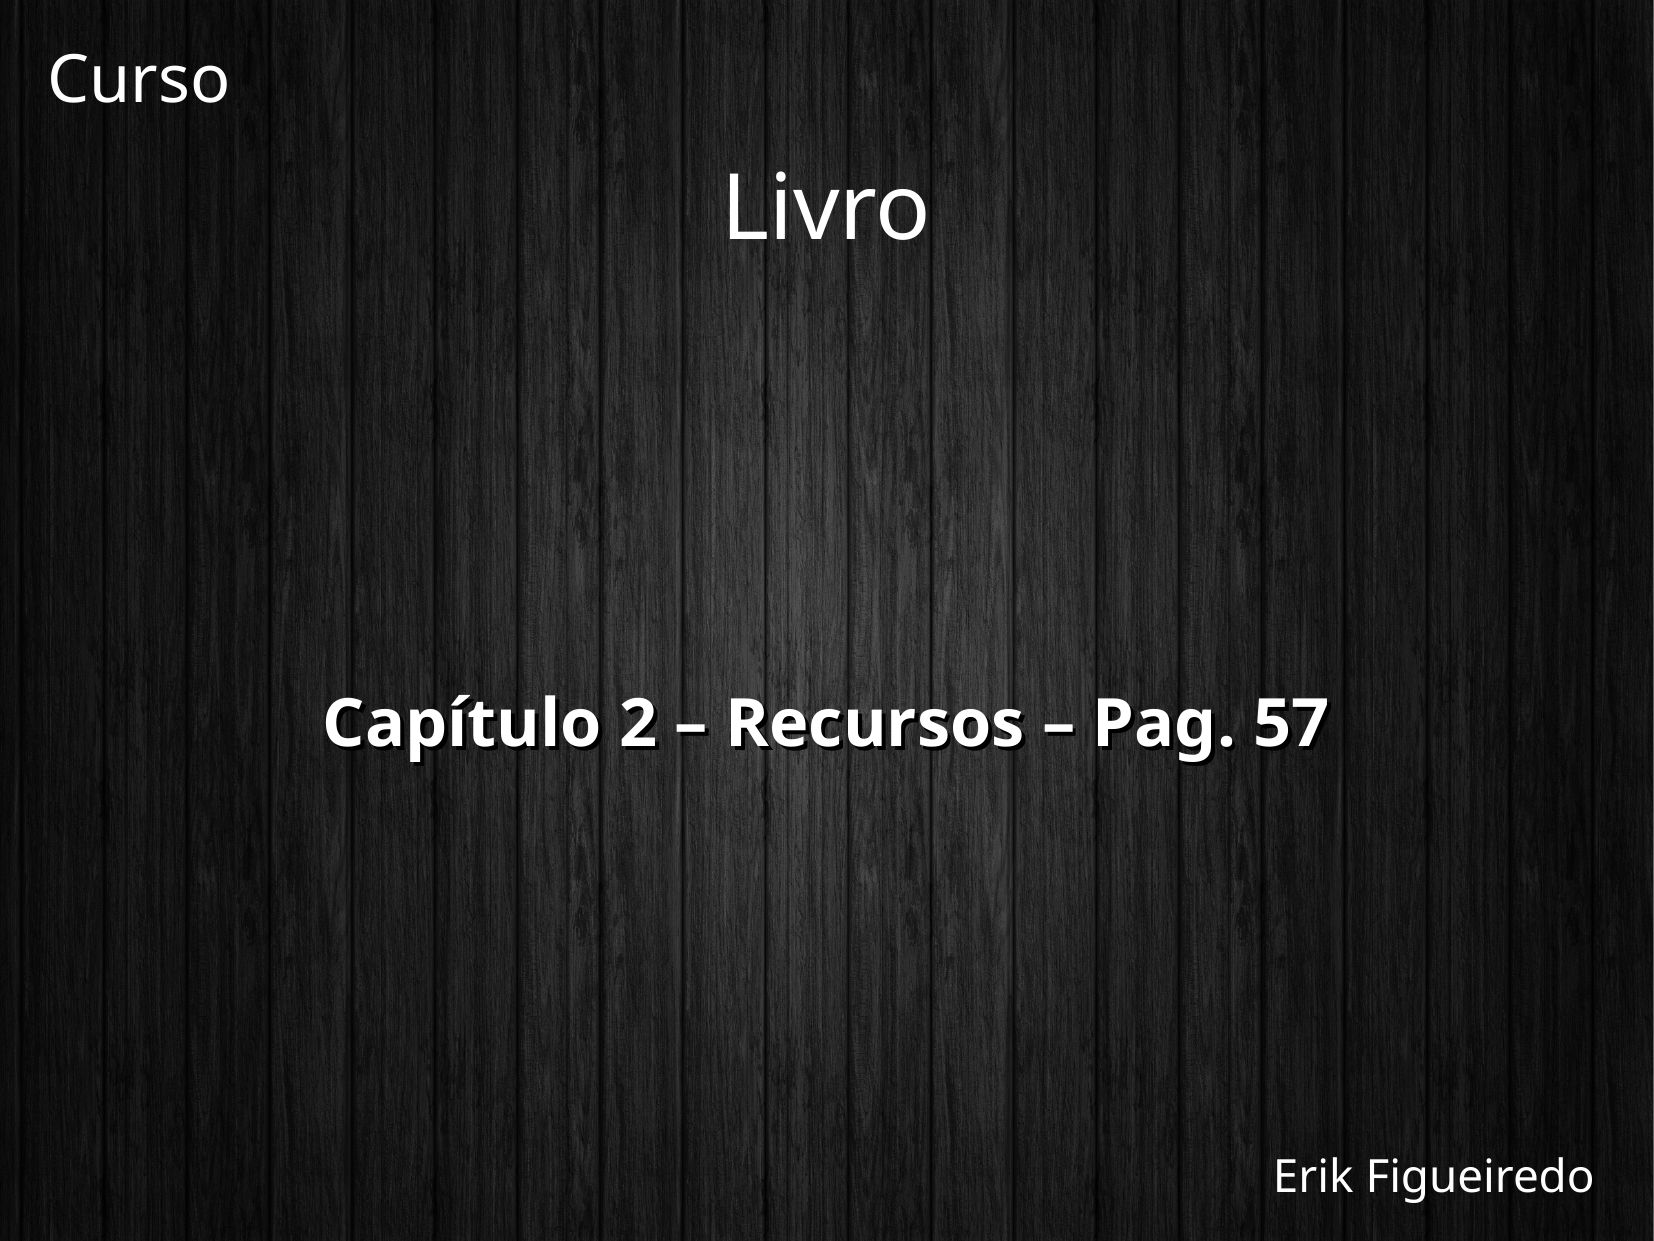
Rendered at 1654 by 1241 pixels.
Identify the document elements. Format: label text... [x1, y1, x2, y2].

text_box Erik Figueiredo [768, 1133, 1595, 1217]
text_box Curso [47, 35, 1087, 119]
list Capítulo 2 – Recursos – Pag. 57 [82, 311, 1571, 1131]
picture [0, 0, 1654, 1241]
title Livro [82, 129, 1571, 278]
